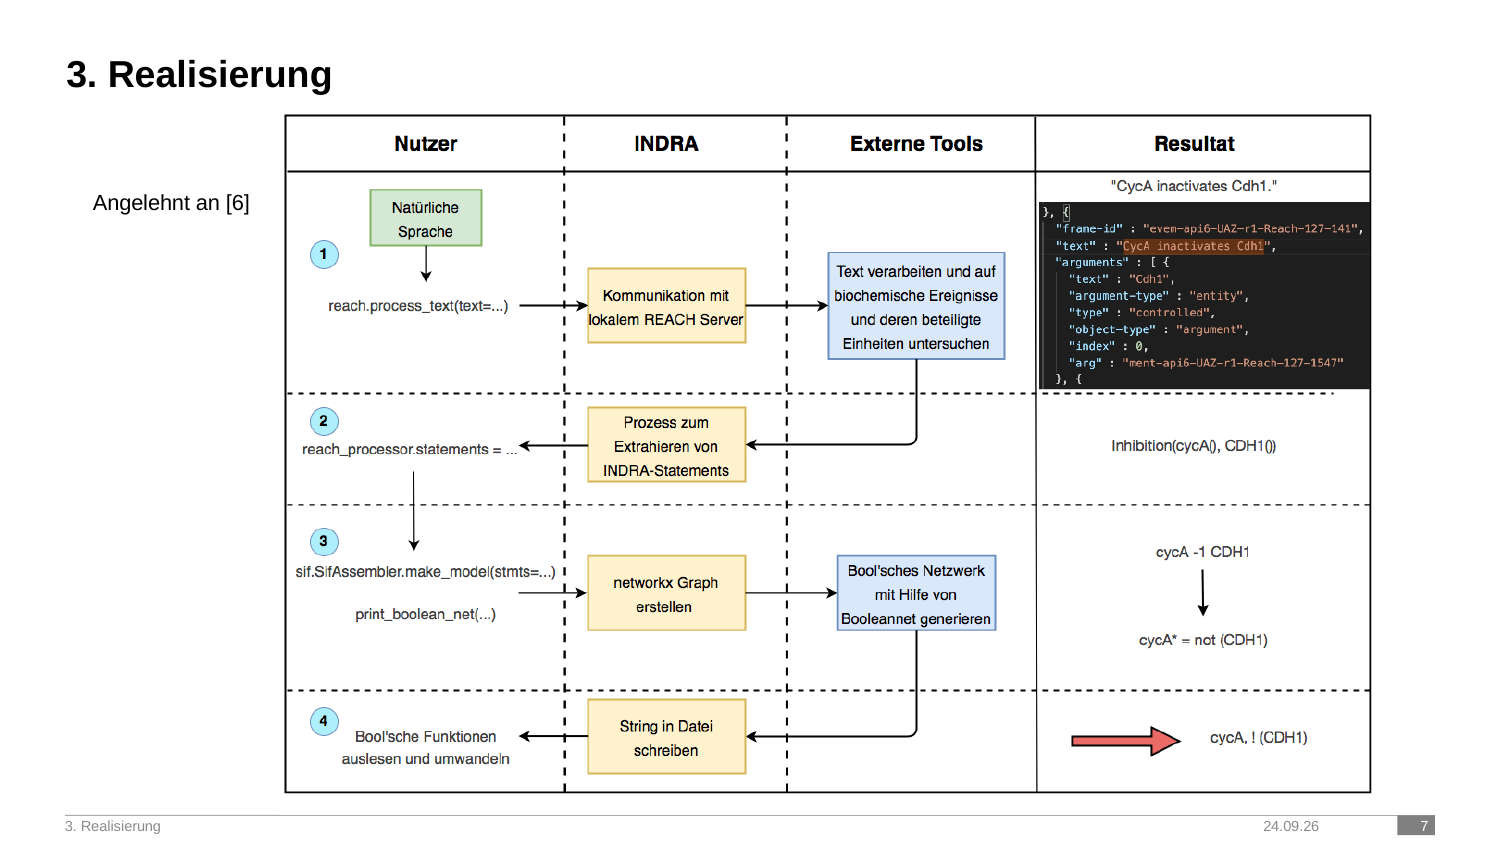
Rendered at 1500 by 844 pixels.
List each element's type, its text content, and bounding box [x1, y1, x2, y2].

picture [277, 788, 1372, 794]
picture [277, 114, 1372, 185]
text_box <number> [1393, 816, 1429, 839]
text_box Angelehnt an [6] [64, 185, 1437, 788]
text_box 3. Realisierung [66, 49, 1286, 150]
text_box 3. Realisierung [64, 816, 1254, 837]
text_box 01.12.21 [1263, 816, 1393, 837]
